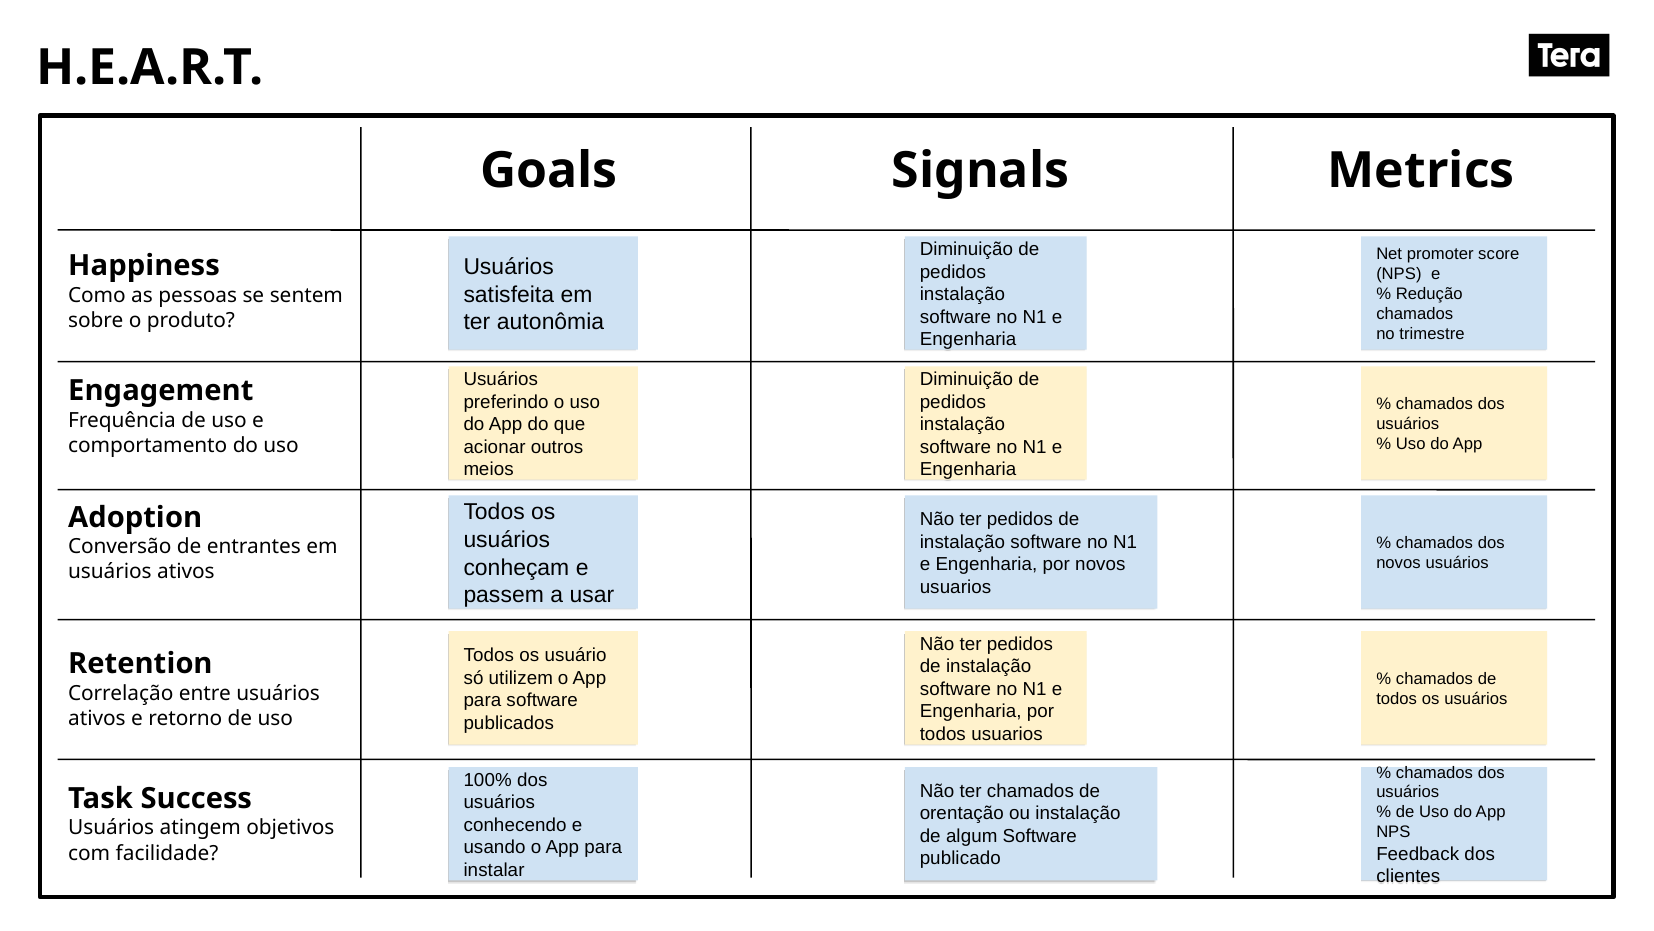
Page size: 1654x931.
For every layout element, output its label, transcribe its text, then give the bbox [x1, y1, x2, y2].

text_box 100% dos usuários conhecendo e usando o App para instalar [448, 767, 638, 881]
text_box Diminuição de pedidos instalação software no N1 e Engenharia [904, 236, 1087, 350]
text_box Todos os usuários conheçam e passem a usar [448, 495, 638, 609]
text_box Não ter chamados de orentação ou instalação de algum Software publicado [904, 767, 1158, 881]
text_box % chamados dos usuários % Uso do App [1361, 366, 1548, 480]
text_box Diminuição de pedidos instalação software no N1 e Engenharia [904, 366, 1087, 480]
text_box Usuários preferindo o uso do App do que acionar outros meios [448, 366, 638, 480]
text_box Usuários satisfeita em ter autonômia [448, 236, 638, 350]
text_box Não ter pedidos de instalação software no N1 e Engenharia, por novos usuarios [904, 495, 1158, 609]
text_box % chamados dos usuários % de Uso do App NPS Feedback dos clientes [1361, 767, 1548, 881]
text_box Todos os usuário só utilizem o App para software publicados [448, 631, 638, 745]
text_box Não ter pedidos de instalação software no N1 e Engenharia, por todos usuarios [904, 631, 1087, 745]
text_box % chamados de todos os usuários [1361, 631, 1548, 745]
text_box % chamados dos novos usuários [1361, 495, 1548, 609]
text_box Net promoter score (NPS) e % Redução chamados no trimestre [1361, 236, 1548, 350]
picture [1514, 19, 1624, 91]
